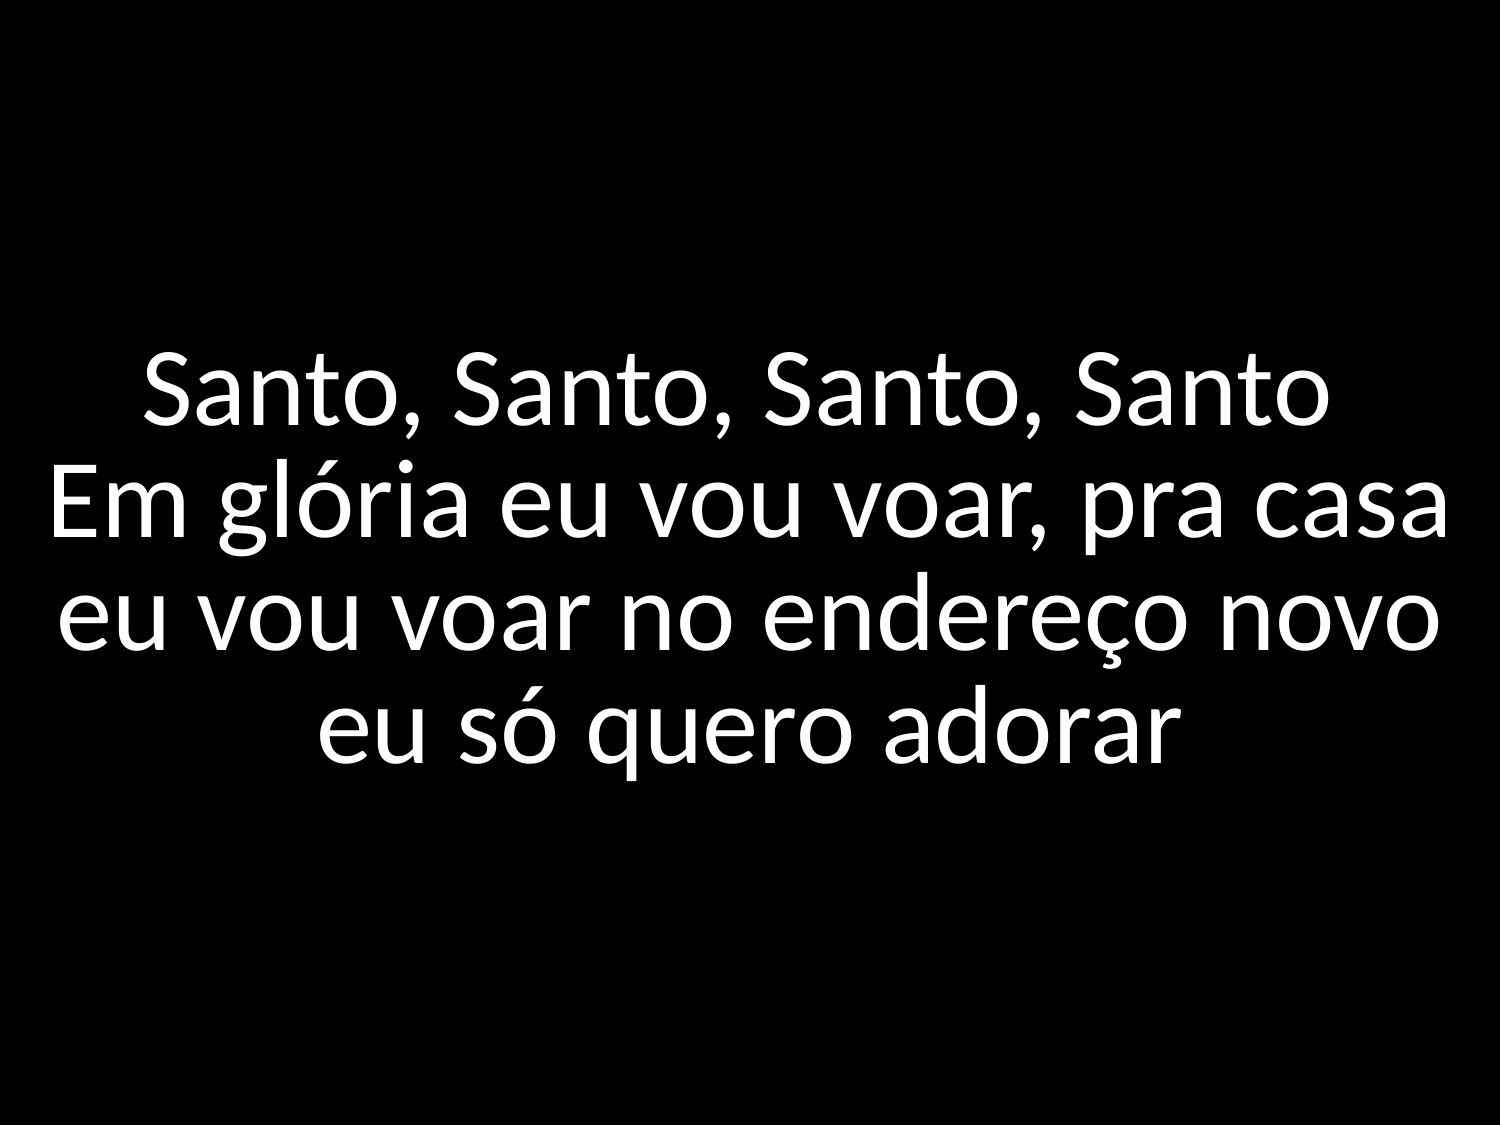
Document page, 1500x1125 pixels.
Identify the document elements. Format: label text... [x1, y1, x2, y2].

subtitle Santo, Santo, Santo, Santo Em glória eu vou voar, pra casa eu vou voar no endereço novo eu só quero adorar [23, 45, 1477, 1087]
